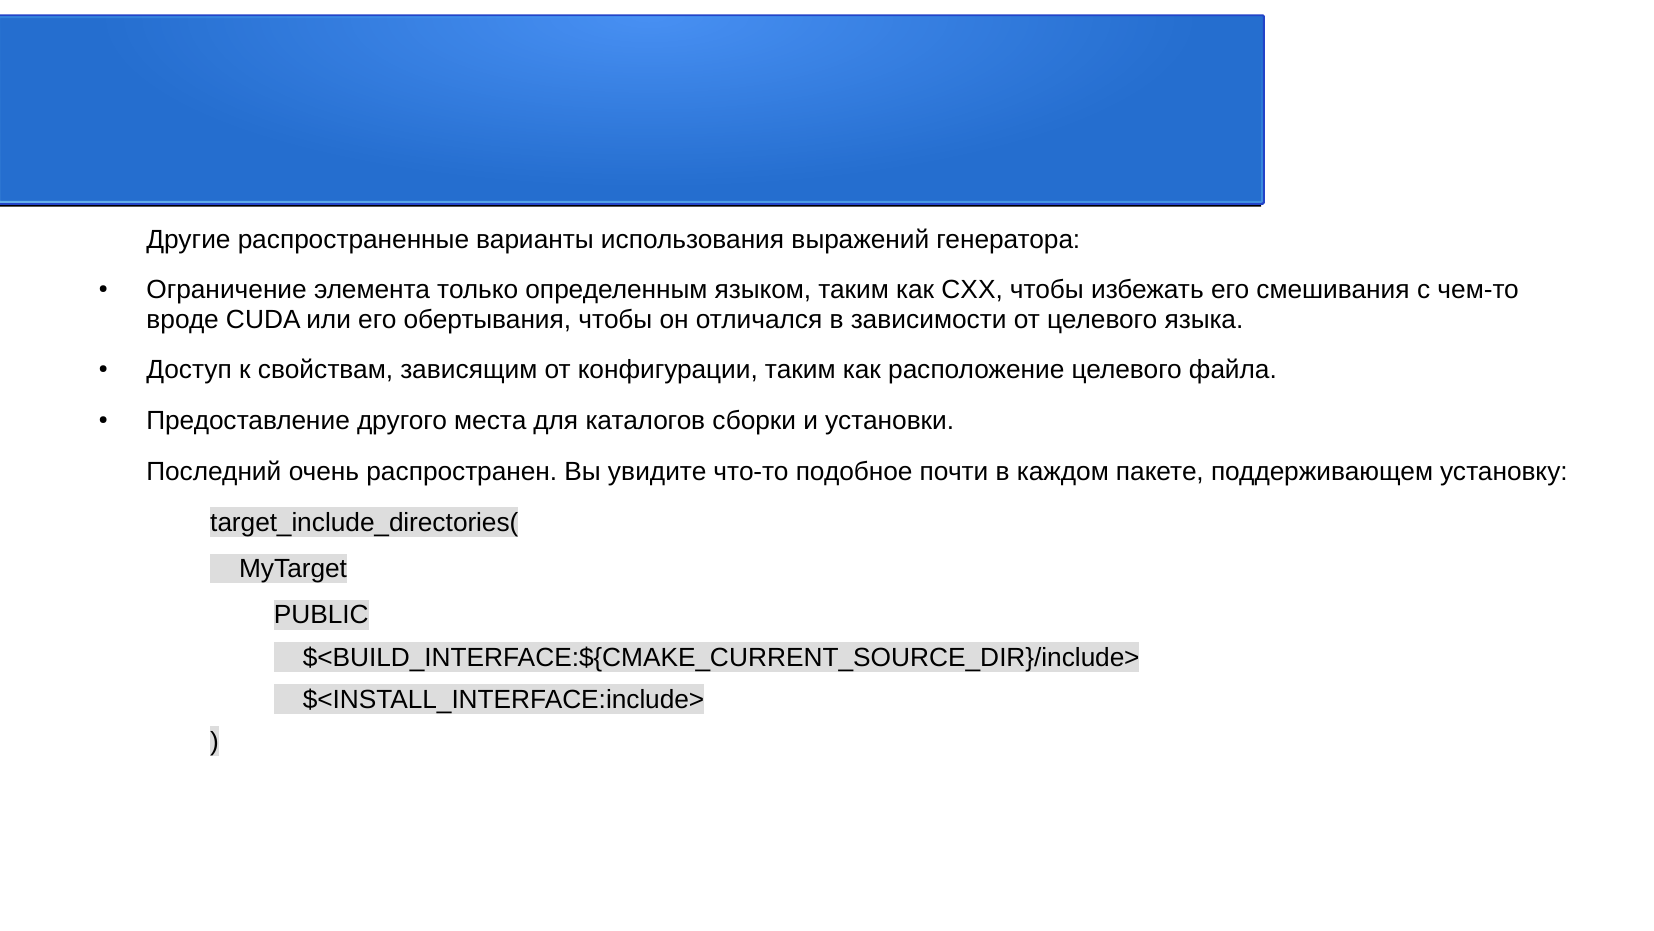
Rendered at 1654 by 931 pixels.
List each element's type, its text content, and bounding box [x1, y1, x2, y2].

list Другие распространенные варианты использования выражений генератора: Ограничение элемента только определенным языком, таким как CXX, чтобы избежать его смешивания с чем-то вроде CUDA или его обертывания, чтобы он отличался в зависимости от целевого языка. Доступ к свойствам, зависящим от конфигурации, таким как расположение целевого файла. Предоставление другого места для каталогов сборки и установки. Последний очень распространен. Вы увидите что-то подобное почти в каждом пакете, поддерживающем установку: target_include_directories( MyTarget PUBLIC $<BUILD_INTERFACE:${CMAKE_CURRENT_SOURCE_DIR}/include> $<INSTALL_INTERFACE:include> ) [82, 224, 1571, 764]
